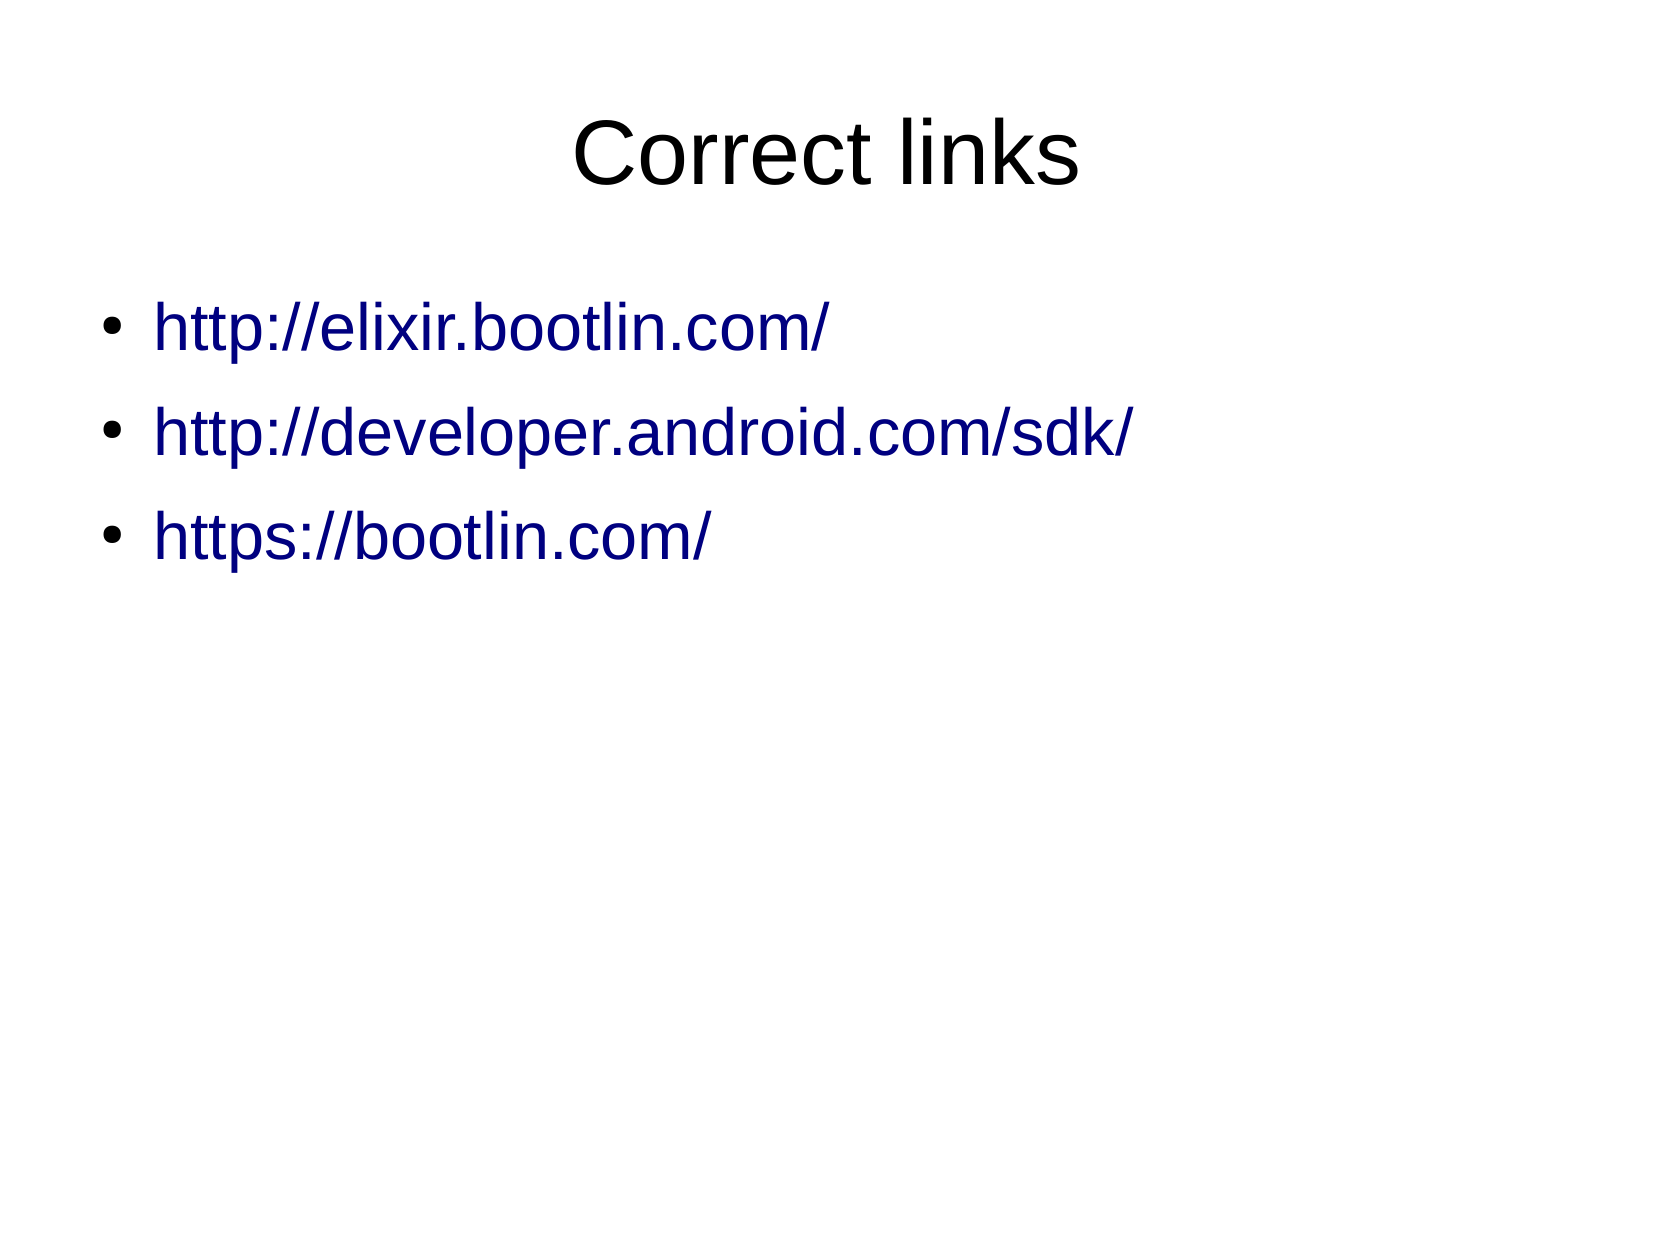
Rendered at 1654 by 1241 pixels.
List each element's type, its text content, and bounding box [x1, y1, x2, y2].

list http://elixir.bootlin.com/ http://developer.android.com/sdk/ https://bootlin.com/ [82, 290, 1571, 1010]
title Correct links [82, 49, 1571, 257]
